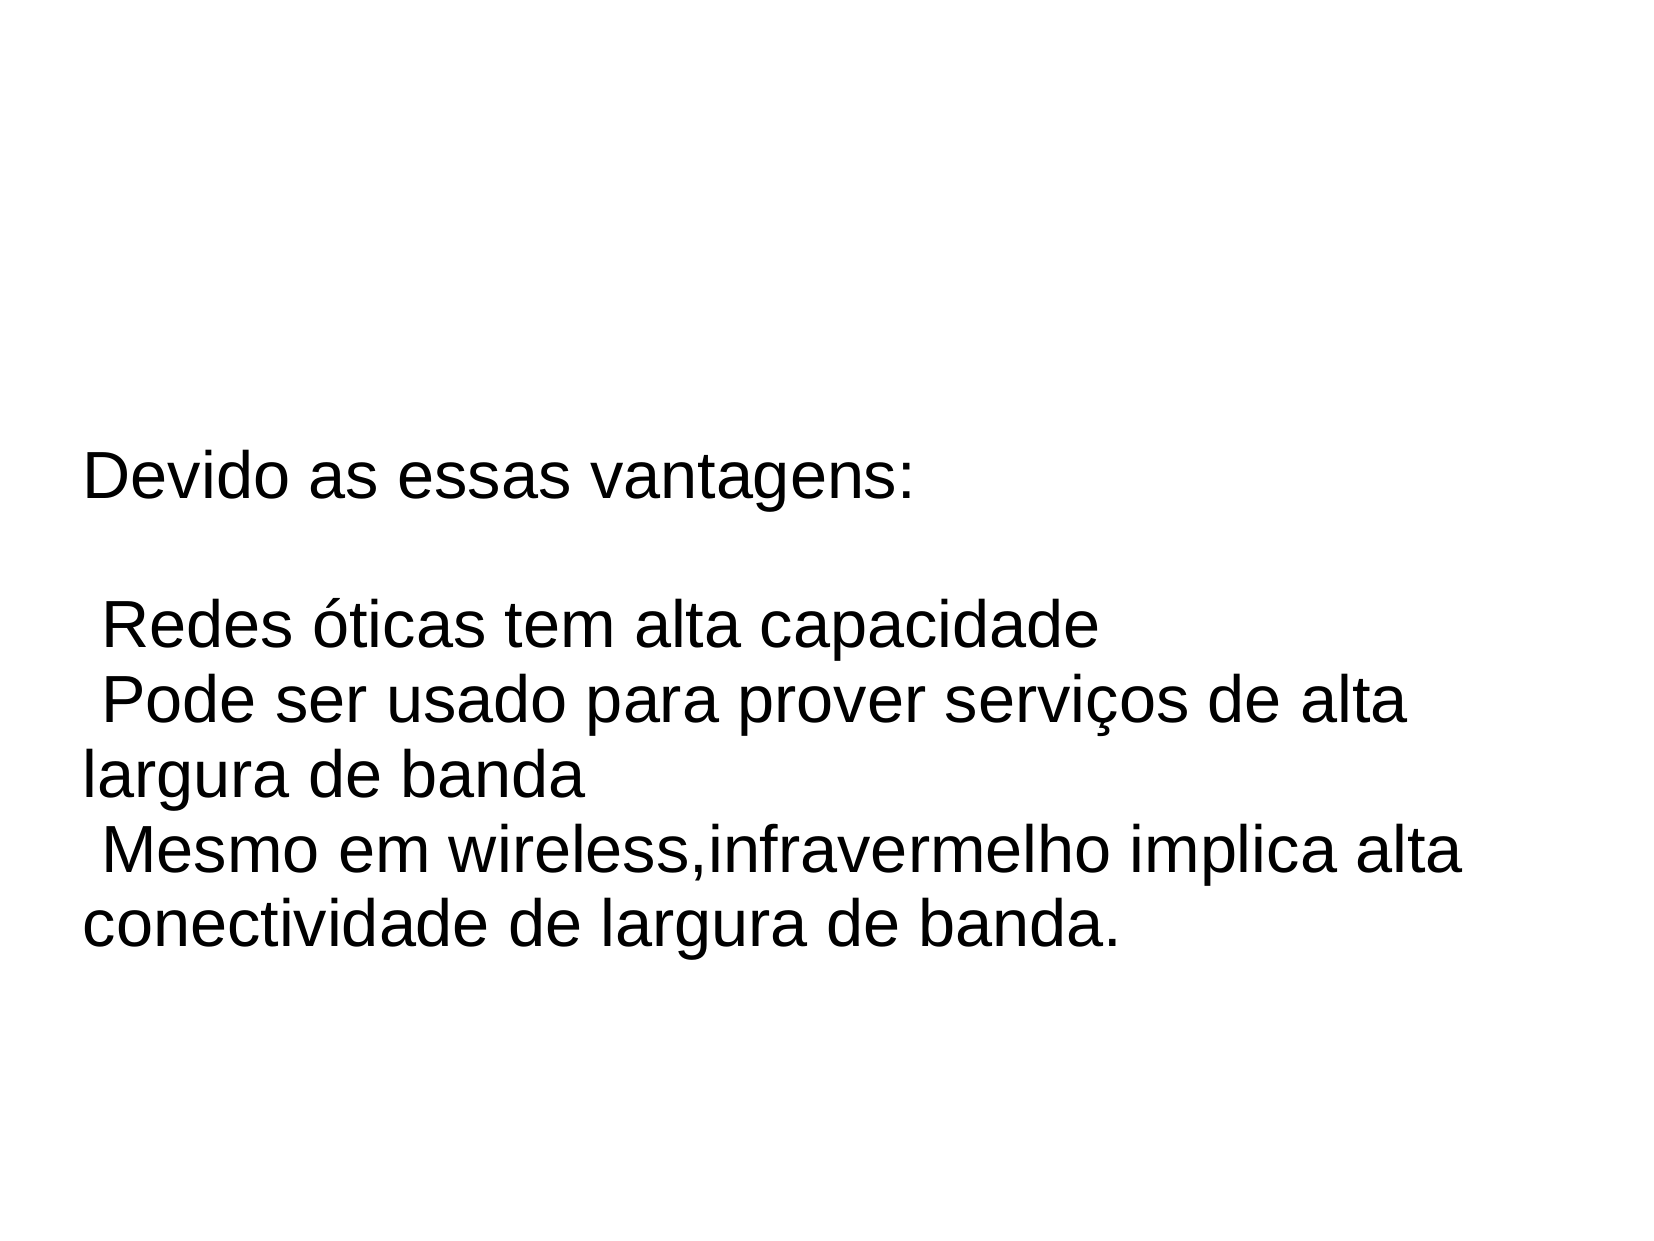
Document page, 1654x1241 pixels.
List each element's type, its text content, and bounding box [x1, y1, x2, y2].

subtitle Devido as essas vantagens: Redes óticas tem alta capacidade Pode ser usado para prover serviços de alta largura de banda Mesmo em wireless,infravermelho implica alta conectividade de largura de banda. [82, 297, 1571, 1102]
